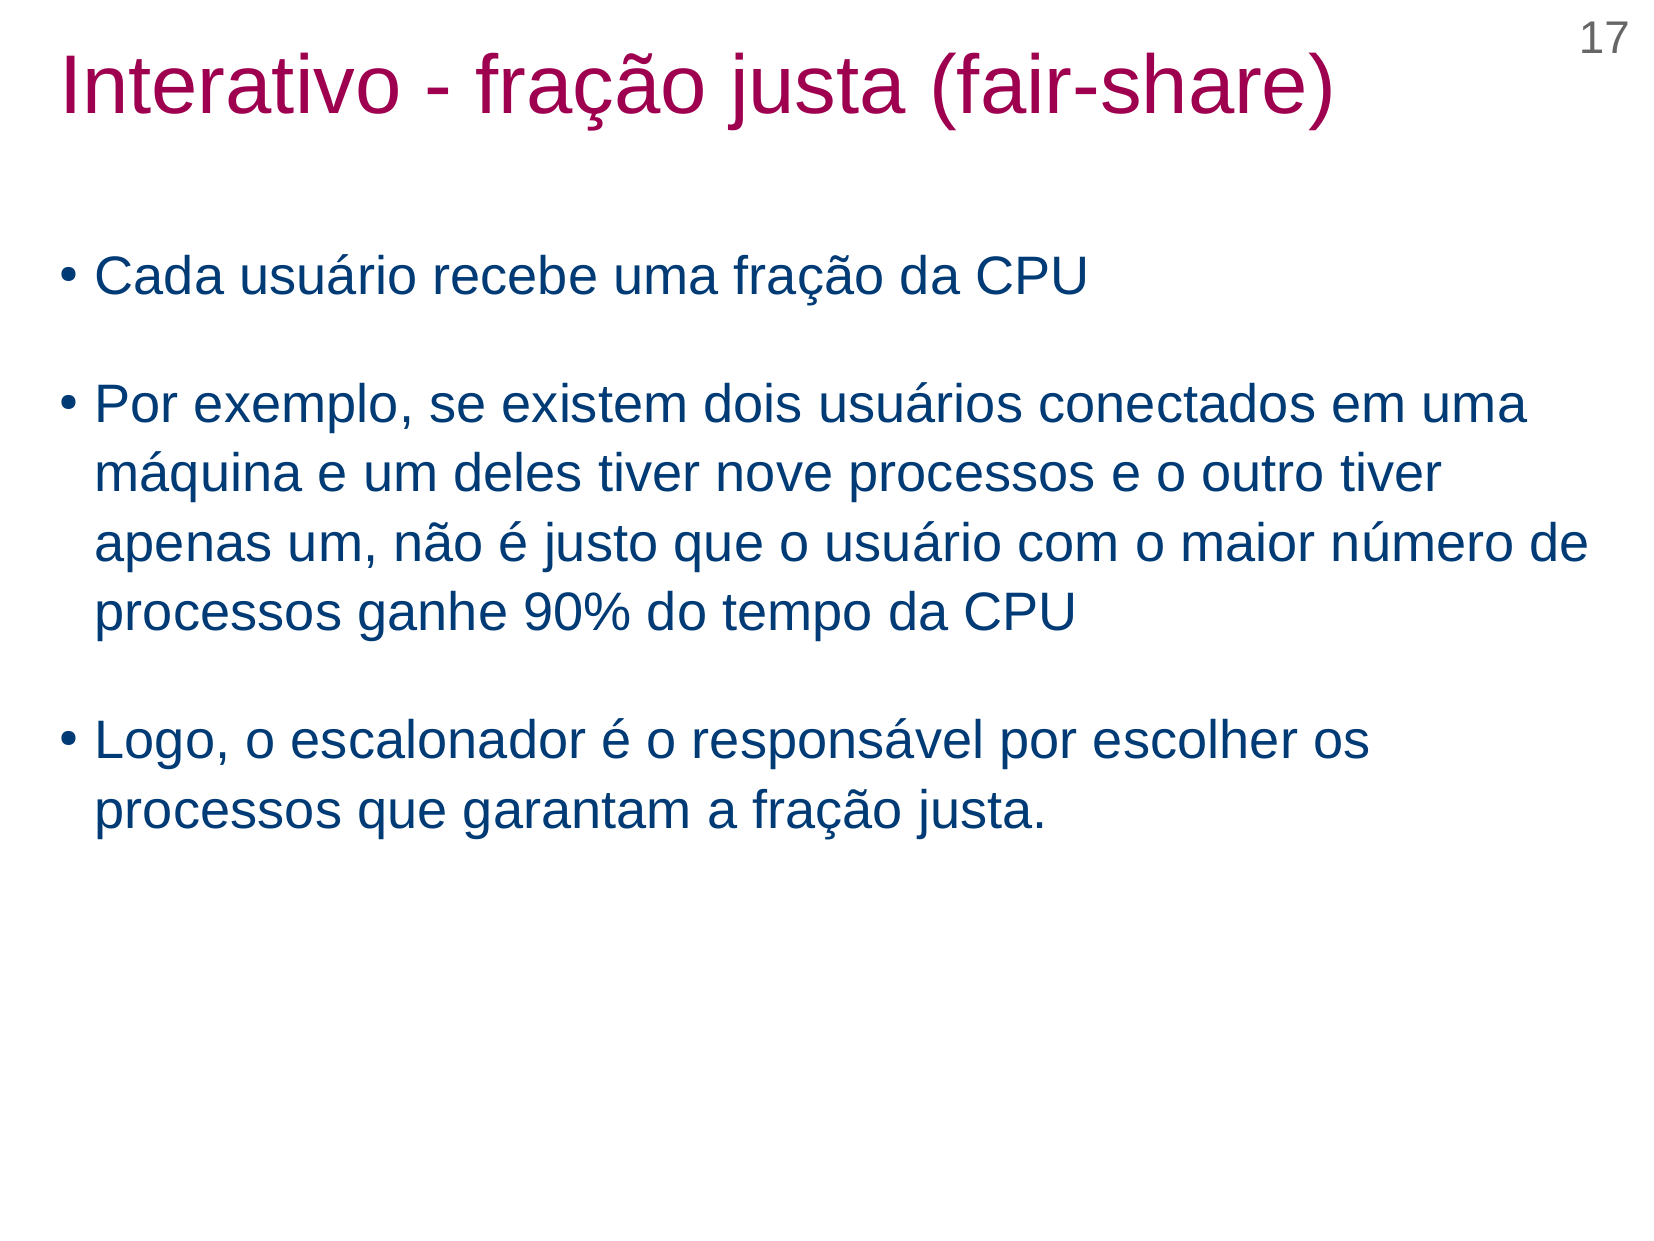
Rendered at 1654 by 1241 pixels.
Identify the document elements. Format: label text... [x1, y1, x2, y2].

title Interativo - fração justa (fair-share) [59, 29, 1595, 148]
list Cada usuário recebe uma fração da CPU Por exemplo, se existem dois usuários conectados em uma máquina e um deles tiver nove processos e o outro tiver apenas um, não é justo que o usuário com o maior número de processos ganhe 90% do tempo da CPU Logo, o escalonador é o responsável por escolher os processos que garantam a fração justa. [59, 236, 1595, 1211]
